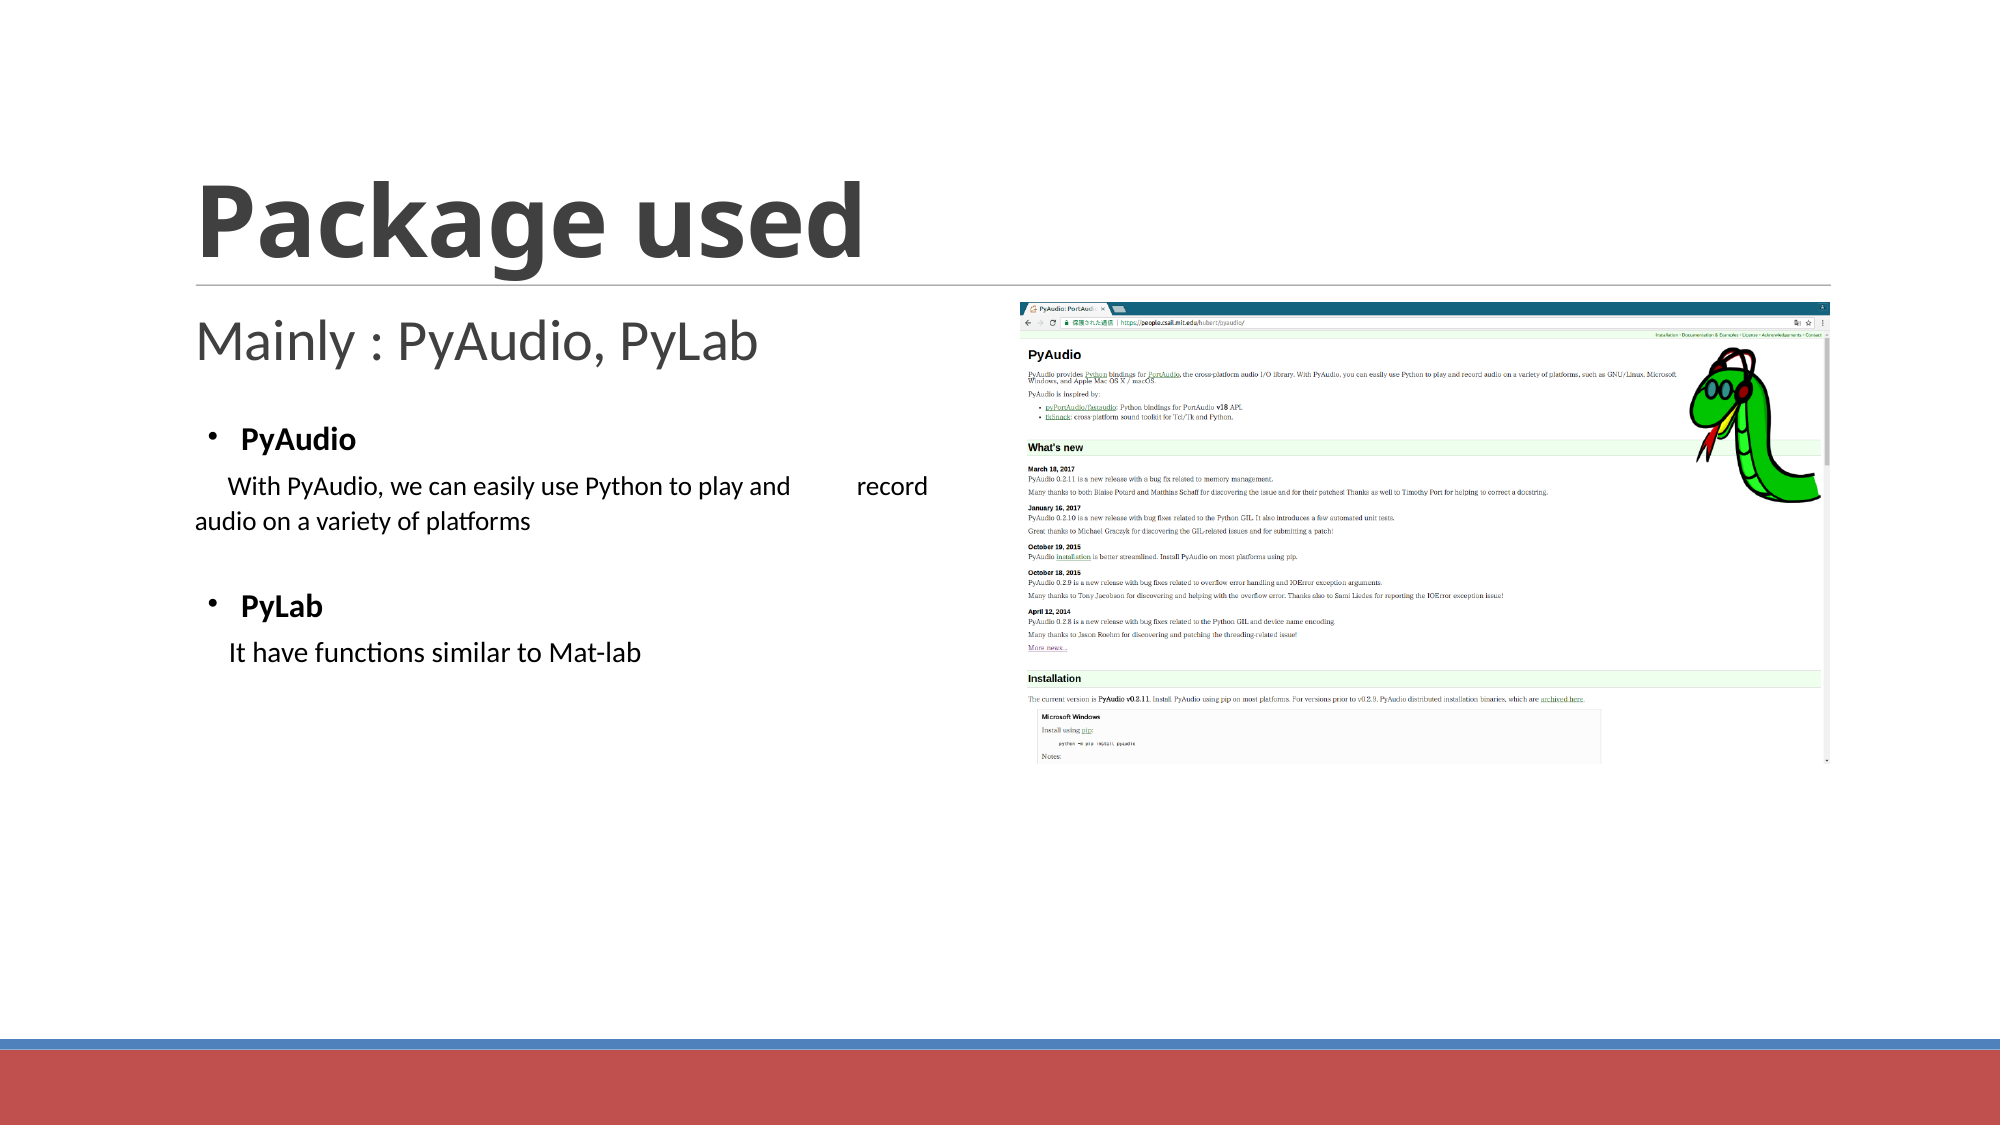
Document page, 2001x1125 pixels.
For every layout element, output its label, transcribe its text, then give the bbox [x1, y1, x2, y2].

text_box Mainly : PyAudio, PyLab [180, 302, 990, 406]
picture [1020, 302, 1830, 764]
text_box Package used [180, 47, 1830, 285]
text_box ・PyAudio With PyAudio, we can easily use Python to play and record audio on a variety of platforms ・PyLab It have functions similar to Mat-lab [180, 406, 990, 678]
